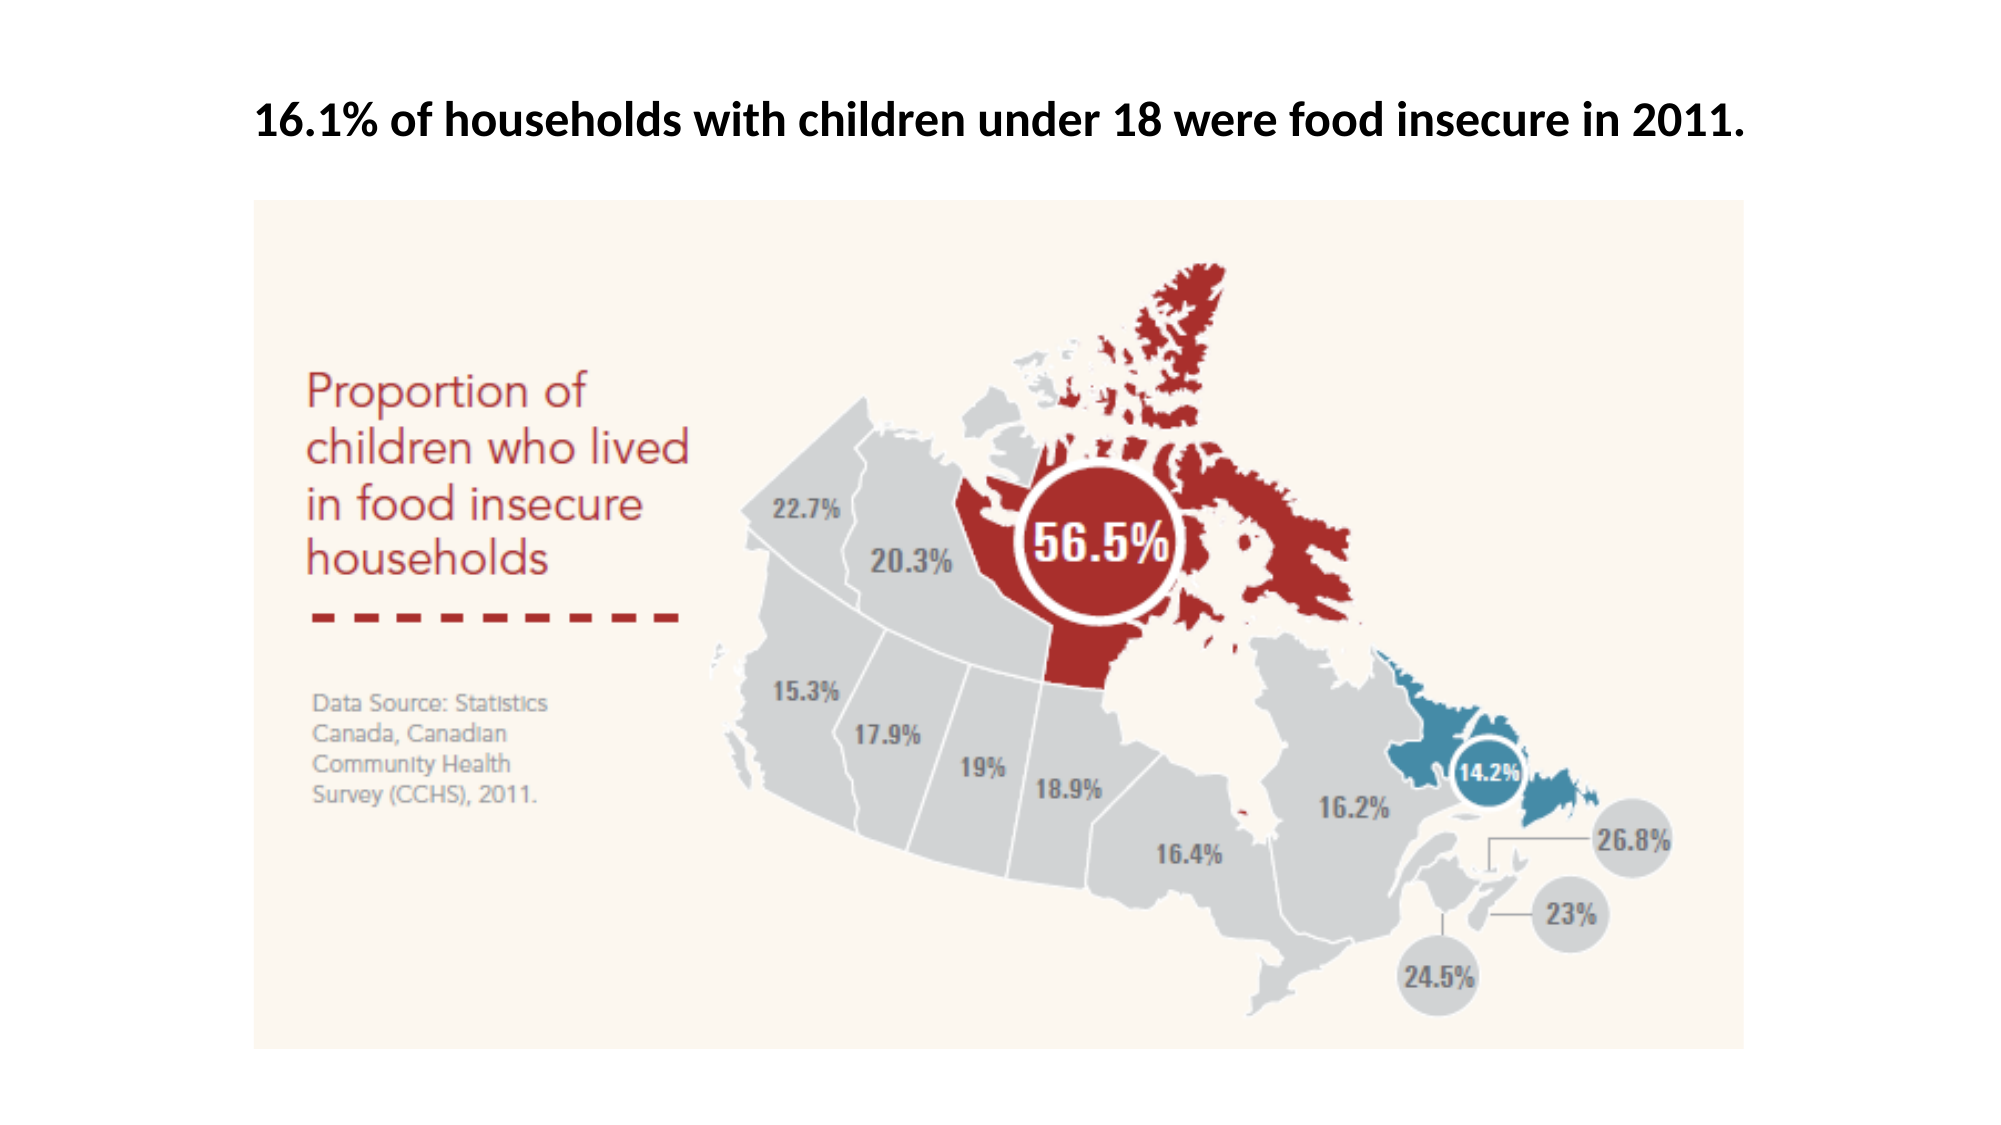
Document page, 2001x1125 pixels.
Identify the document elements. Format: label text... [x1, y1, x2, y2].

text_box 16.1% of households with children under 18 were food insecure in 2011. [183, 78, 1817, 154]
picture [253, 200, 1744, 1049]
